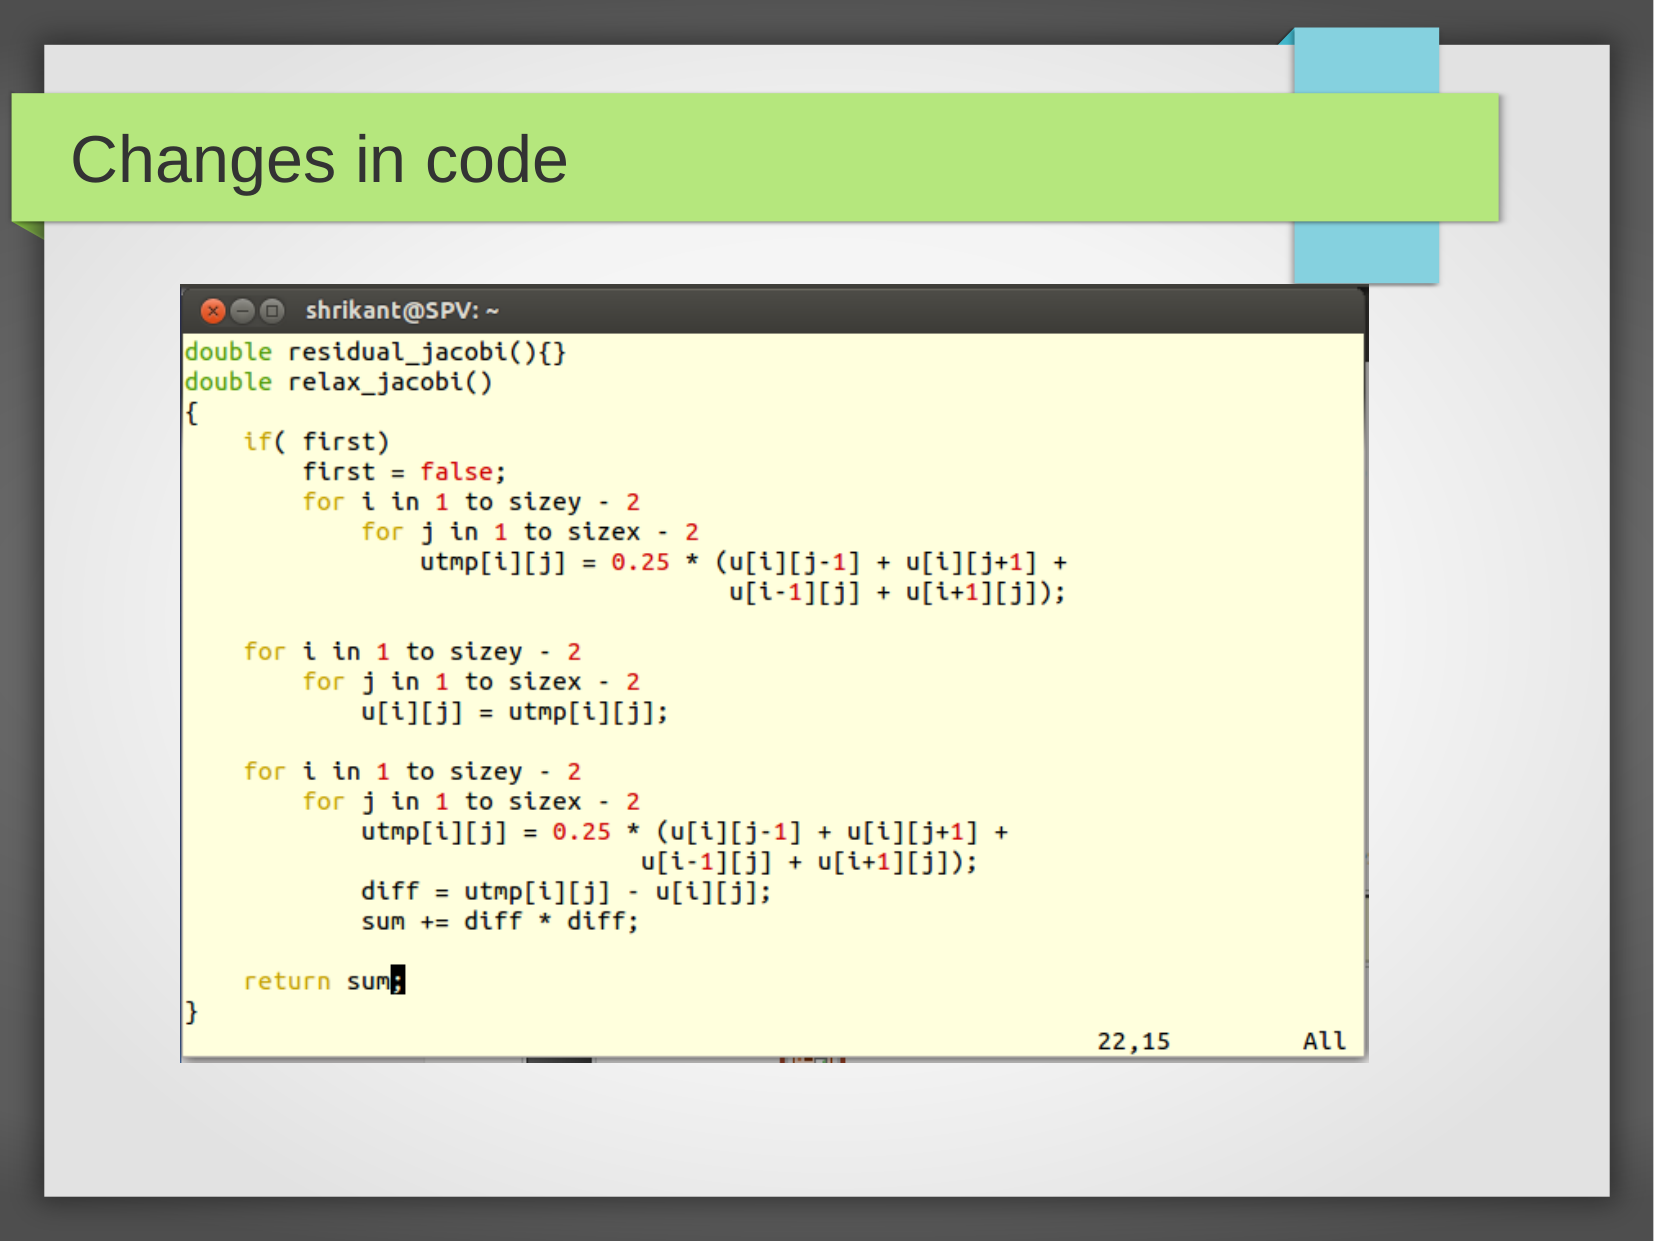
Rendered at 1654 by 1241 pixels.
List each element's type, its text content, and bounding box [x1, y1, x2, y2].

picture [0, 0, 1654, 1241]
title Changes in code [70, 106, 1229, 213]
